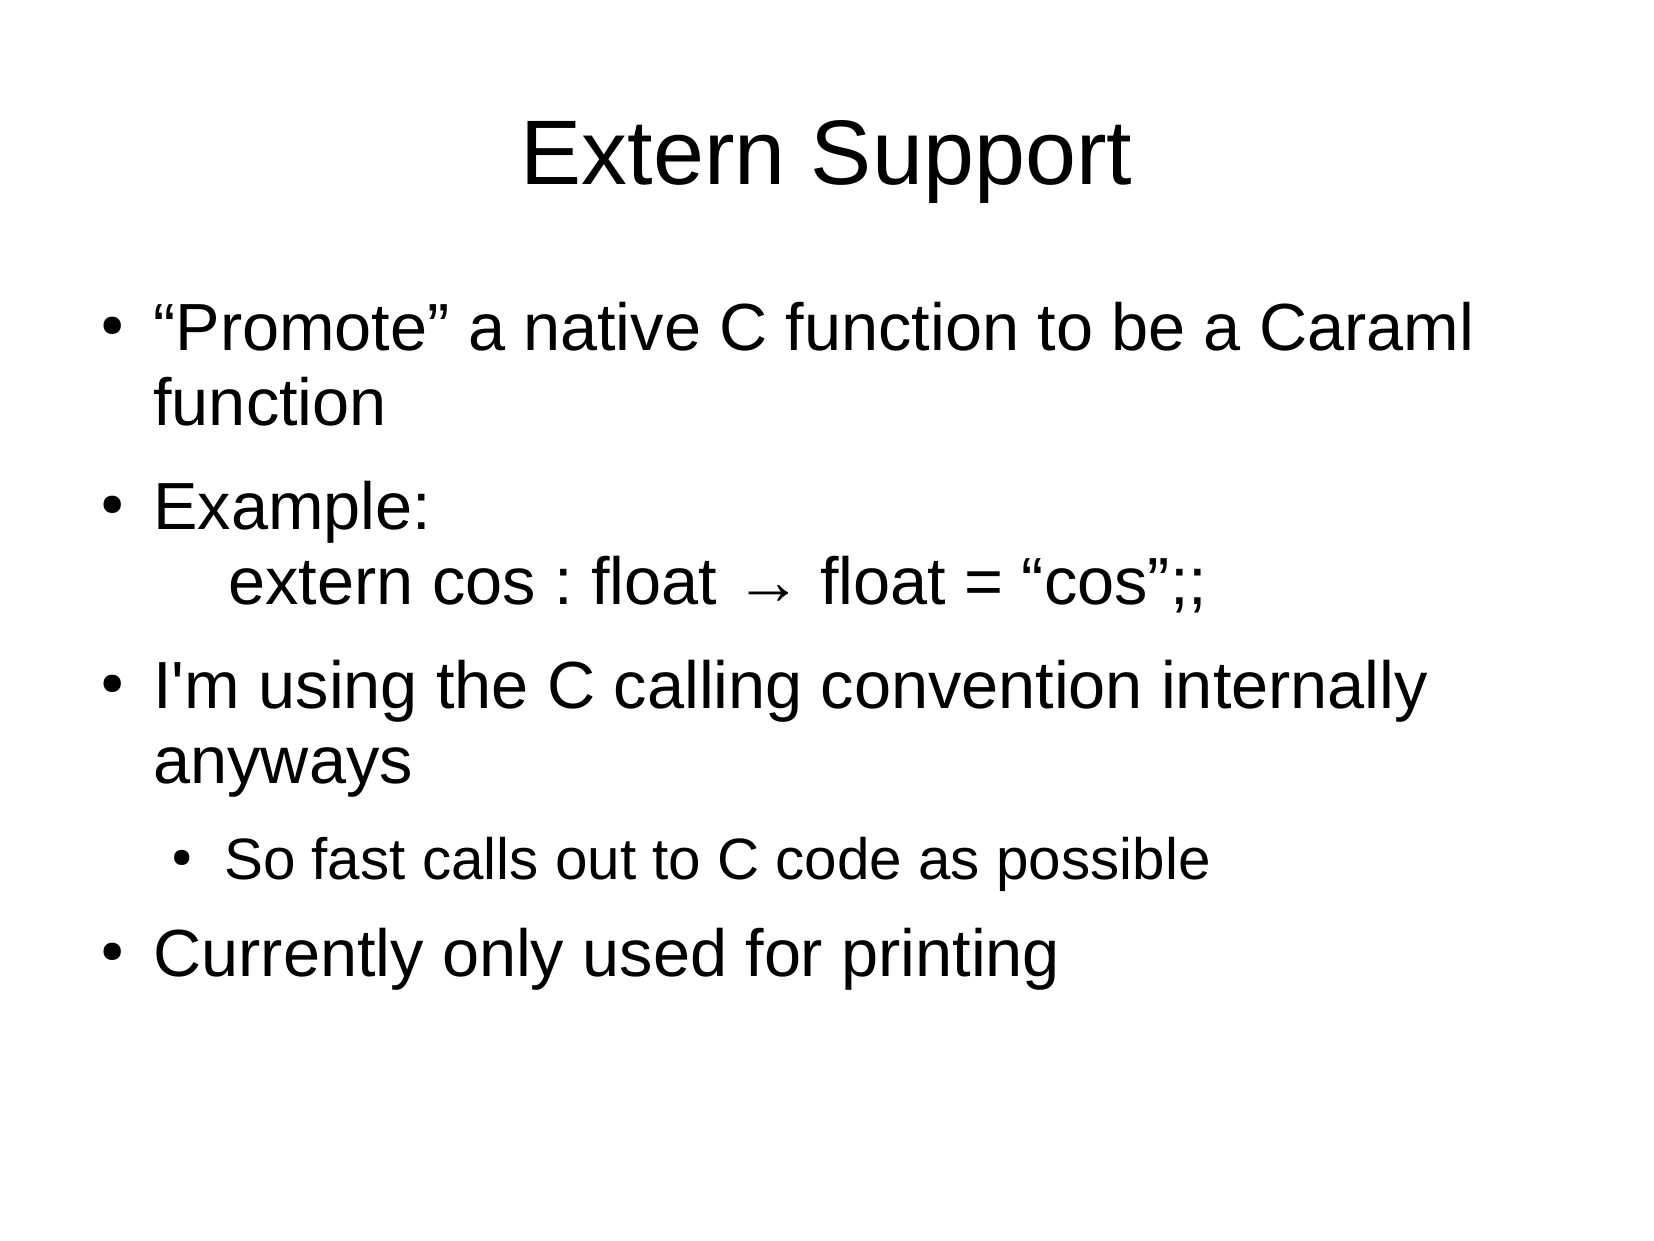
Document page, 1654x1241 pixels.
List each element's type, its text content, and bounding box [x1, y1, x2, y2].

list “Promote” a native C function to be a Caraml function Example: extern cos : float → float = “cos”;; I'm using the C calling convention internally anyways So fast calls out to C code as possible Currently only used for printing [82, 290, 1571, 1109]
title Extern Support [82, 49, 1571, 257]
